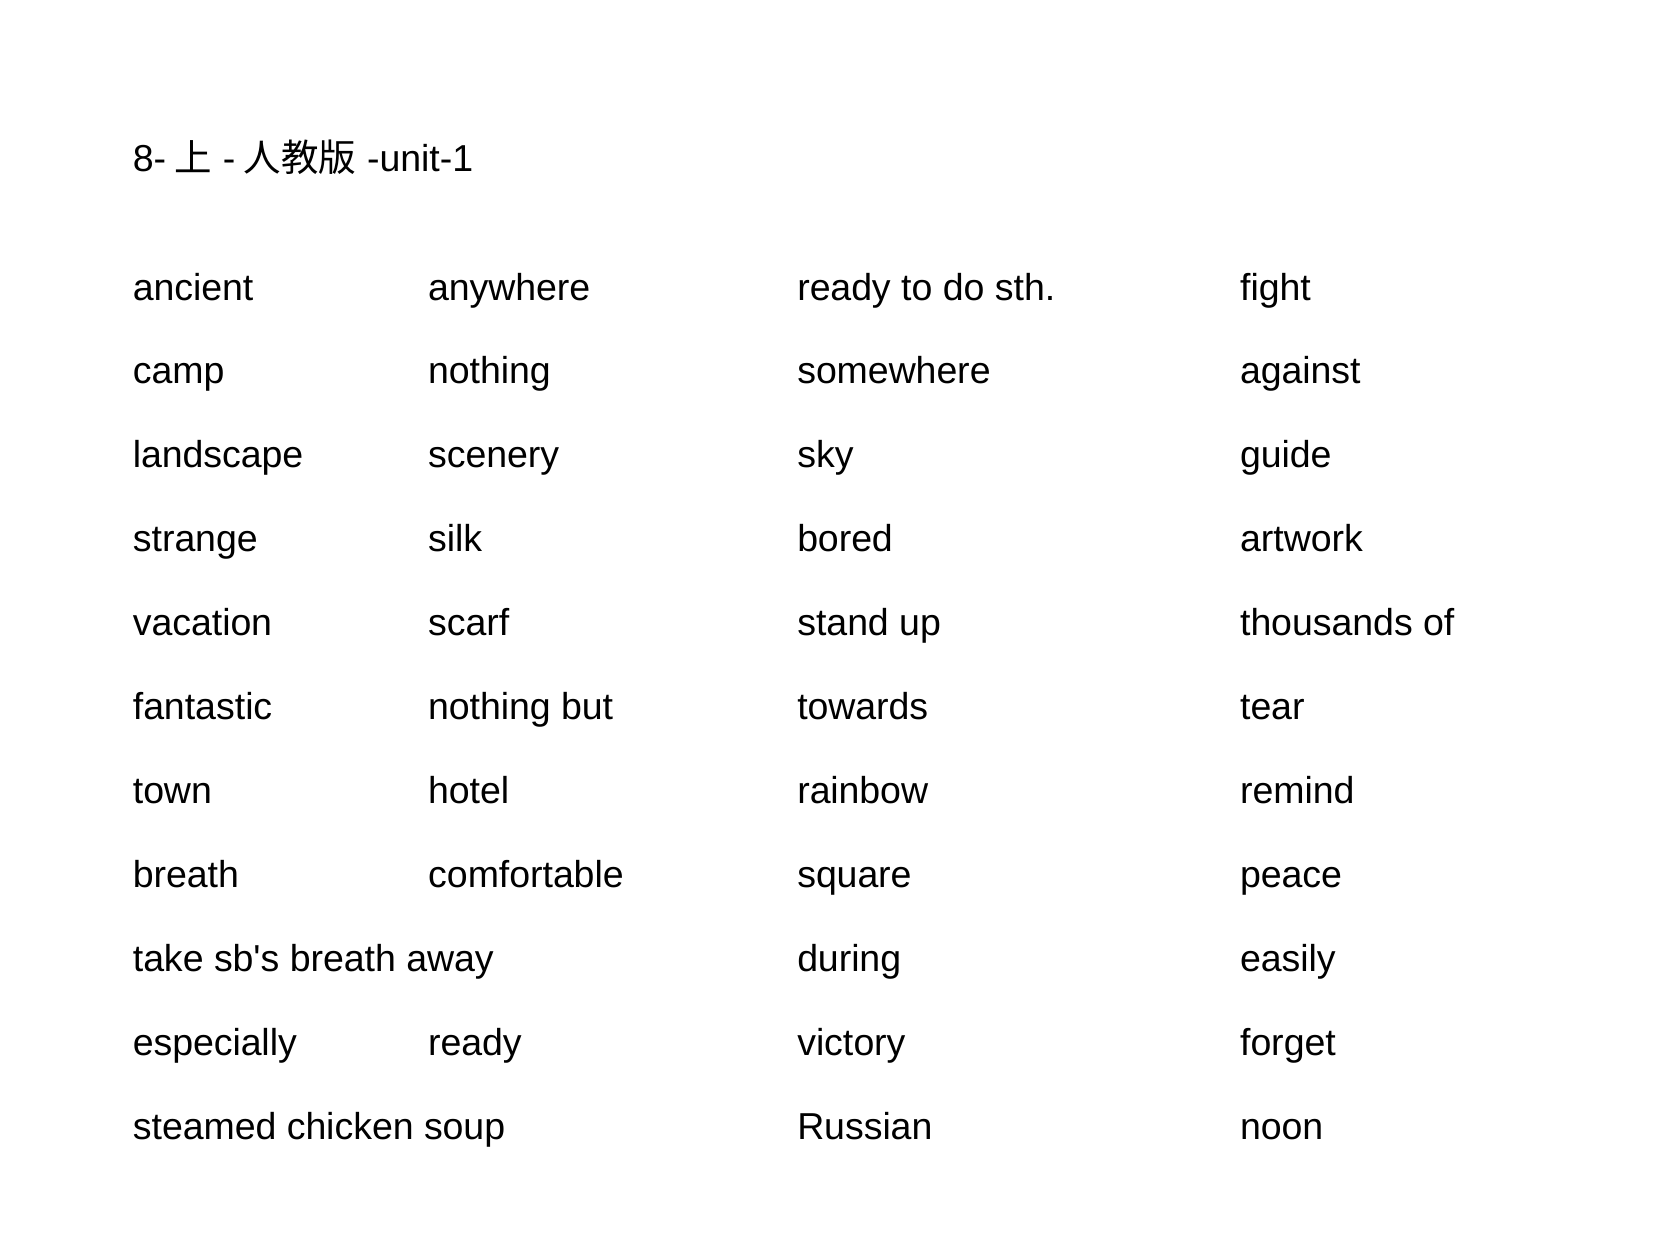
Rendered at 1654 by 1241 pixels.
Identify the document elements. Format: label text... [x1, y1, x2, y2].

text_box 8-上-人教版-unit-1 ancient anywhere ready to do sth. fight camp nothing somewhere against landscape scenery sky guide strange silk bored artwork vacation scarf stand up thousands of fantastic nothing but towards tear town hotel rainbow remind breath comfortable square peace take sb's breath away during easily especially ready victory forget steamed chicken soup Russian noon [118, 120, 1565, 1145]
